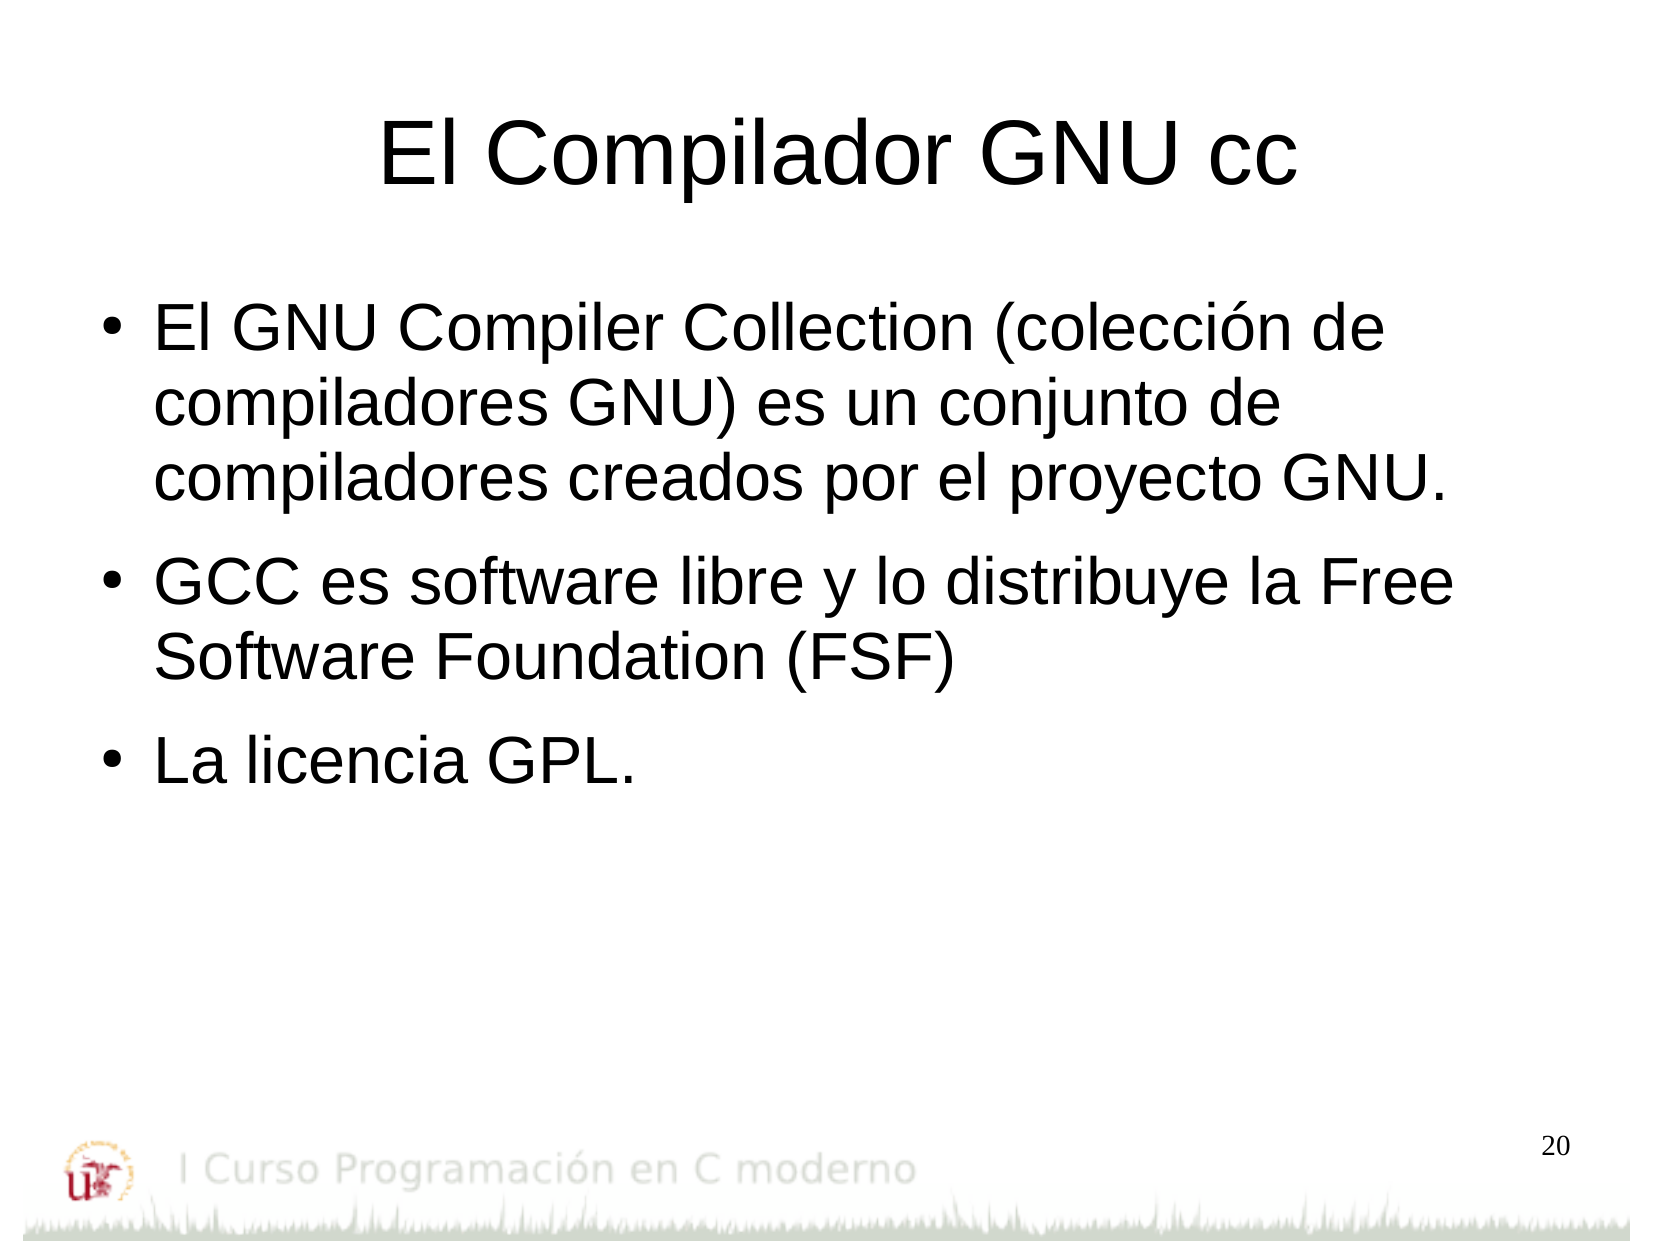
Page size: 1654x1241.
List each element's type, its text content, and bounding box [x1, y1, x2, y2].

title El Compilador GNU cc [82, 49, 1571, 257]
picture [23, 1136, 1630, 1241]
list El GNU Compiler Collection (colección de compiladores GNU) es un conjunto de compiladores creados por el proyecto GNU. GCC es software libre y lo distribuye la Free Software Foundation (FSF) La licencia GPL. [82, 290, 1538, 1010]
